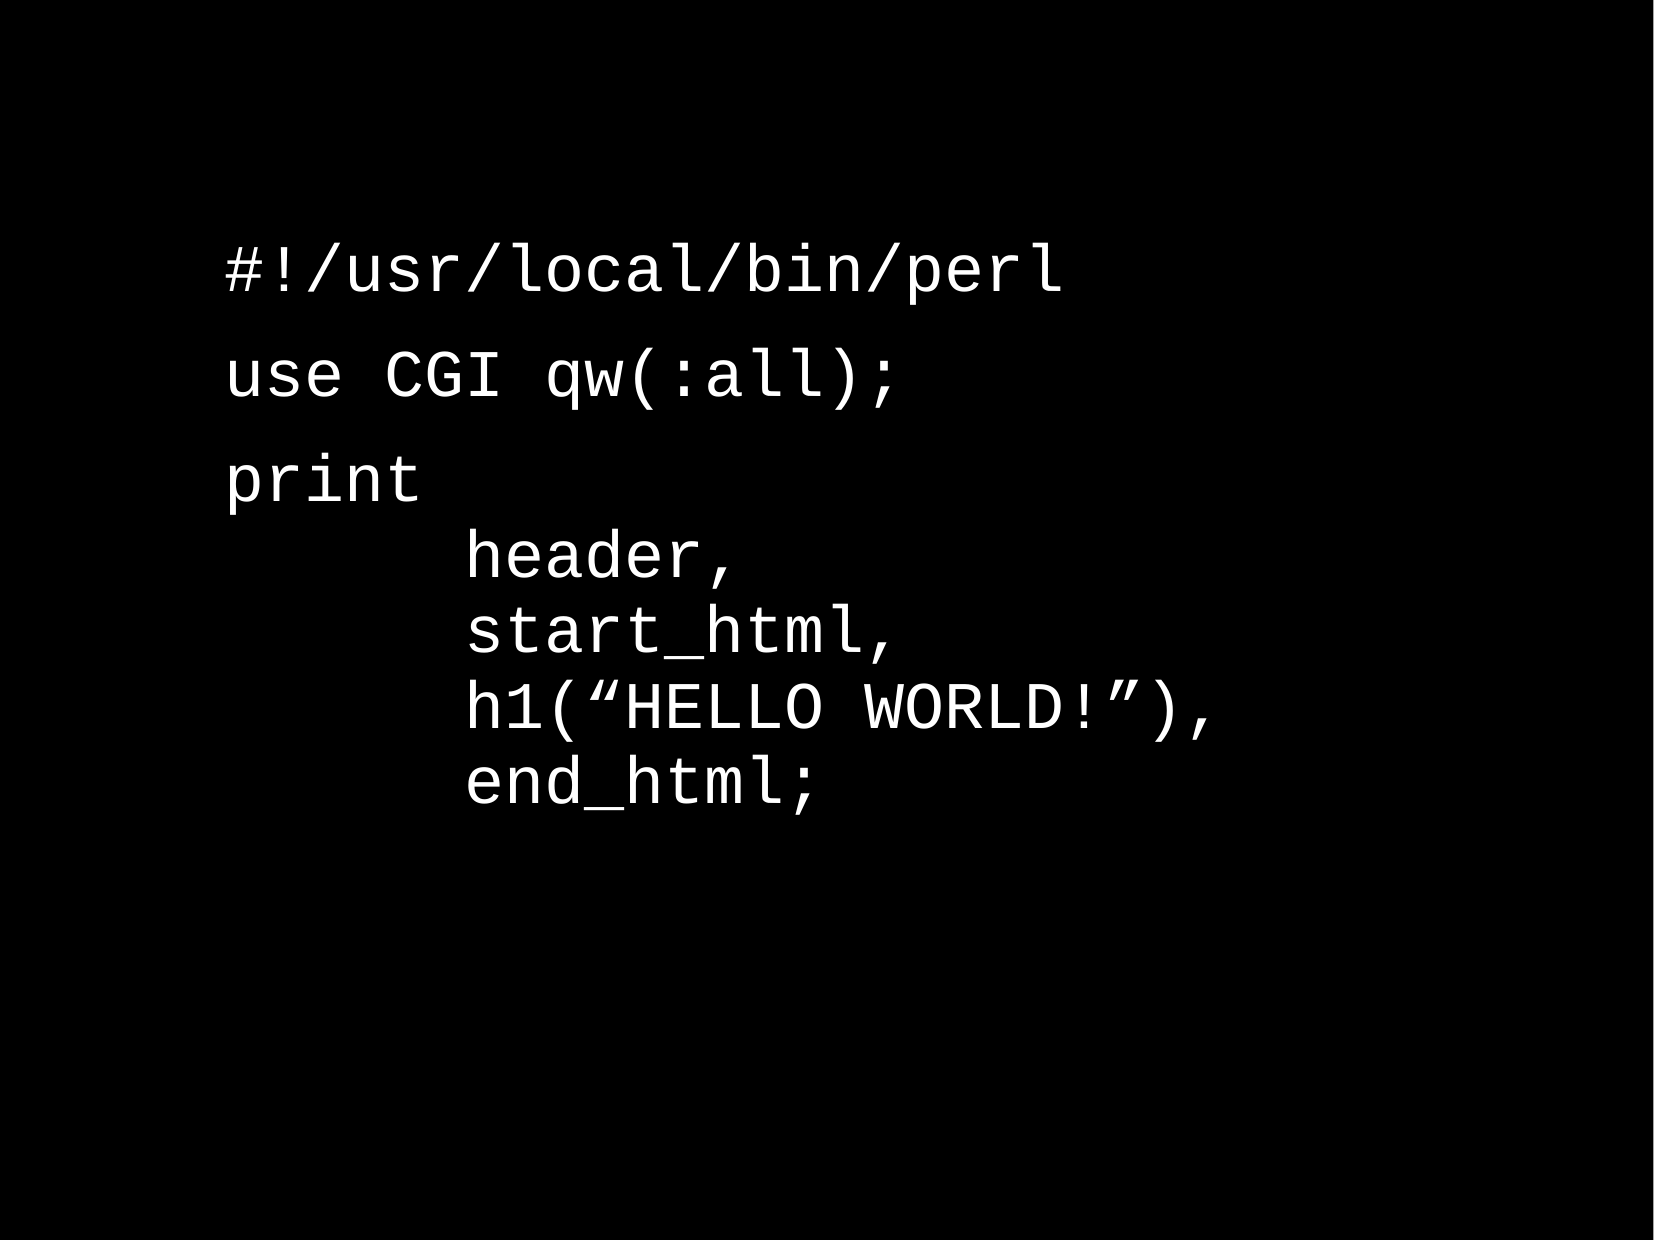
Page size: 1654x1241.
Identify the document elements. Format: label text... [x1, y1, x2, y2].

list #!/usr/local/bin/perl use CGI qw(:all); print header, start_html, h1(“HELLO WORLD!”), end_html; [224, 236, 1406, 956]
